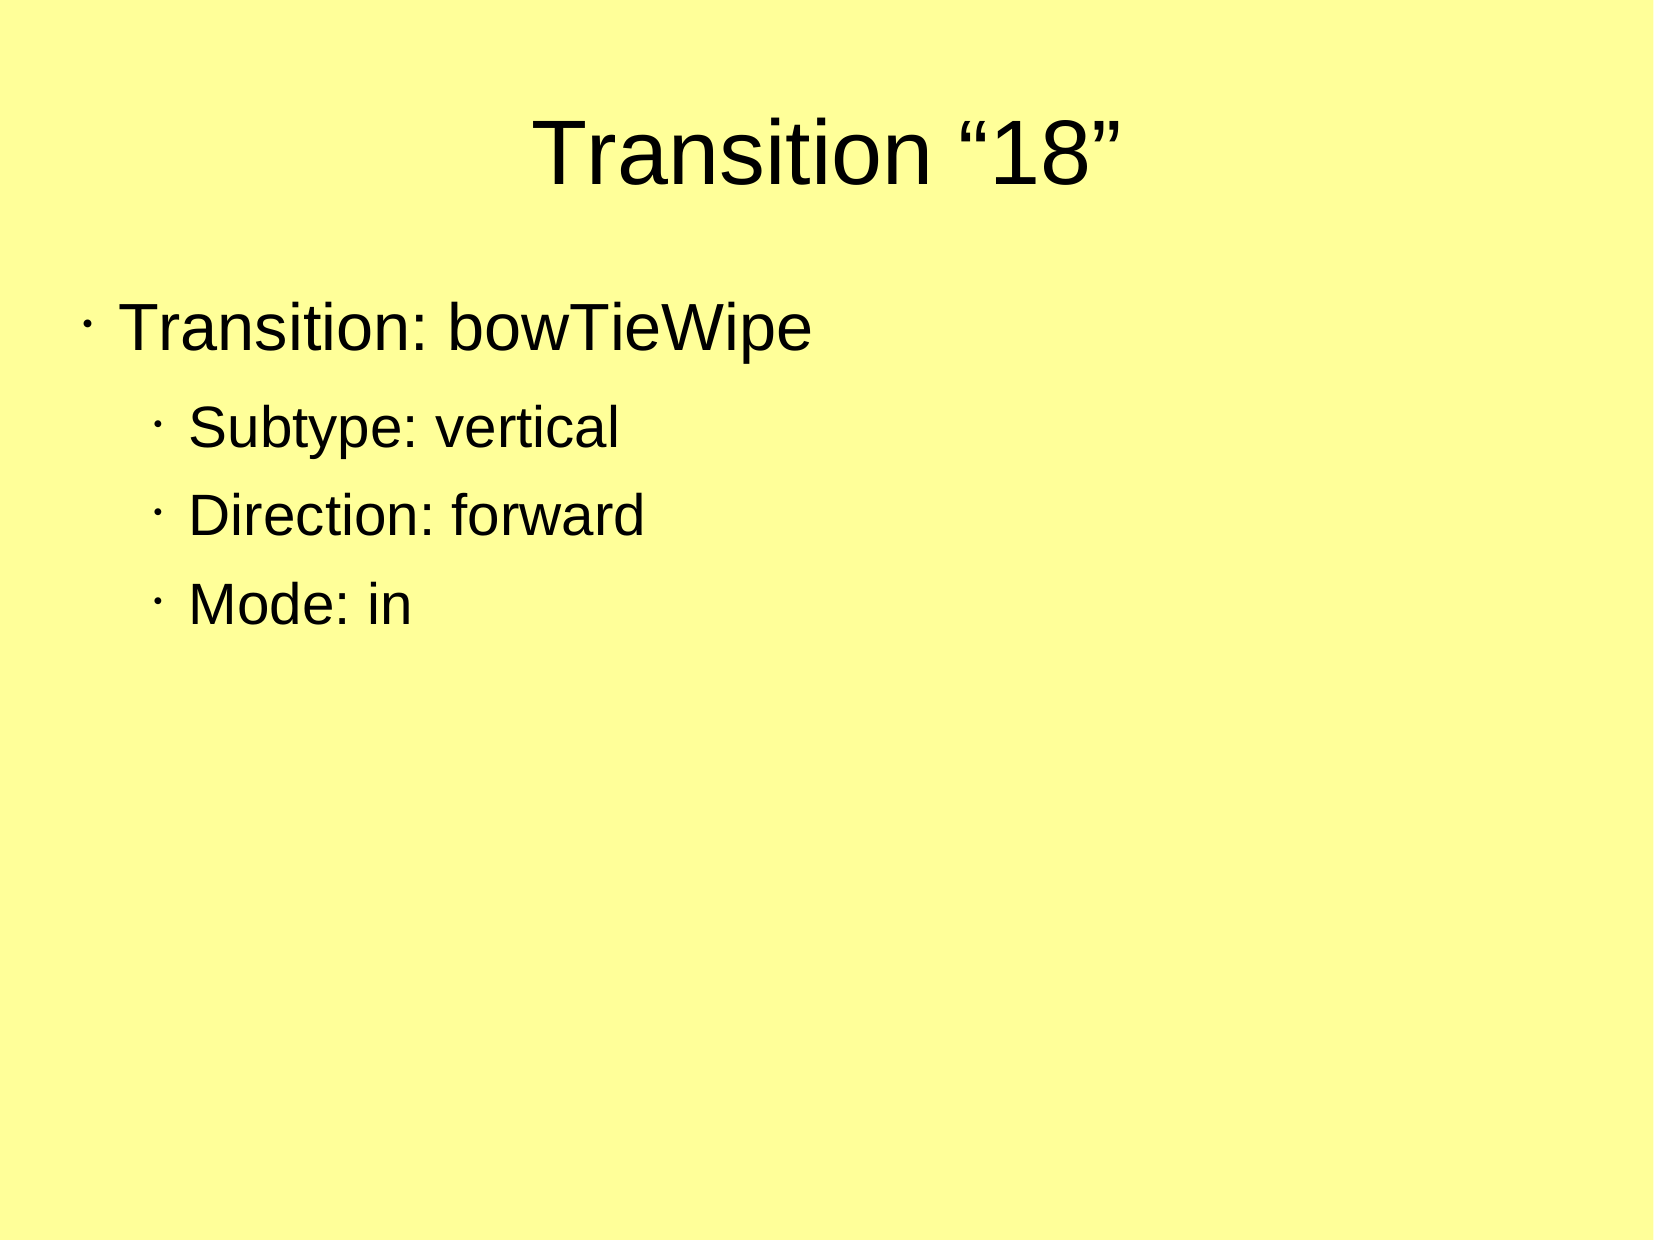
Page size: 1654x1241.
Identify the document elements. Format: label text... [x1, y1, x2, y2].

list Transition: bowTieWipe Subtype: vertical Direction: forward Mode: in [82, 290, 1571, 1080]
title Transition “18” [82, 49, 1571, 257]
